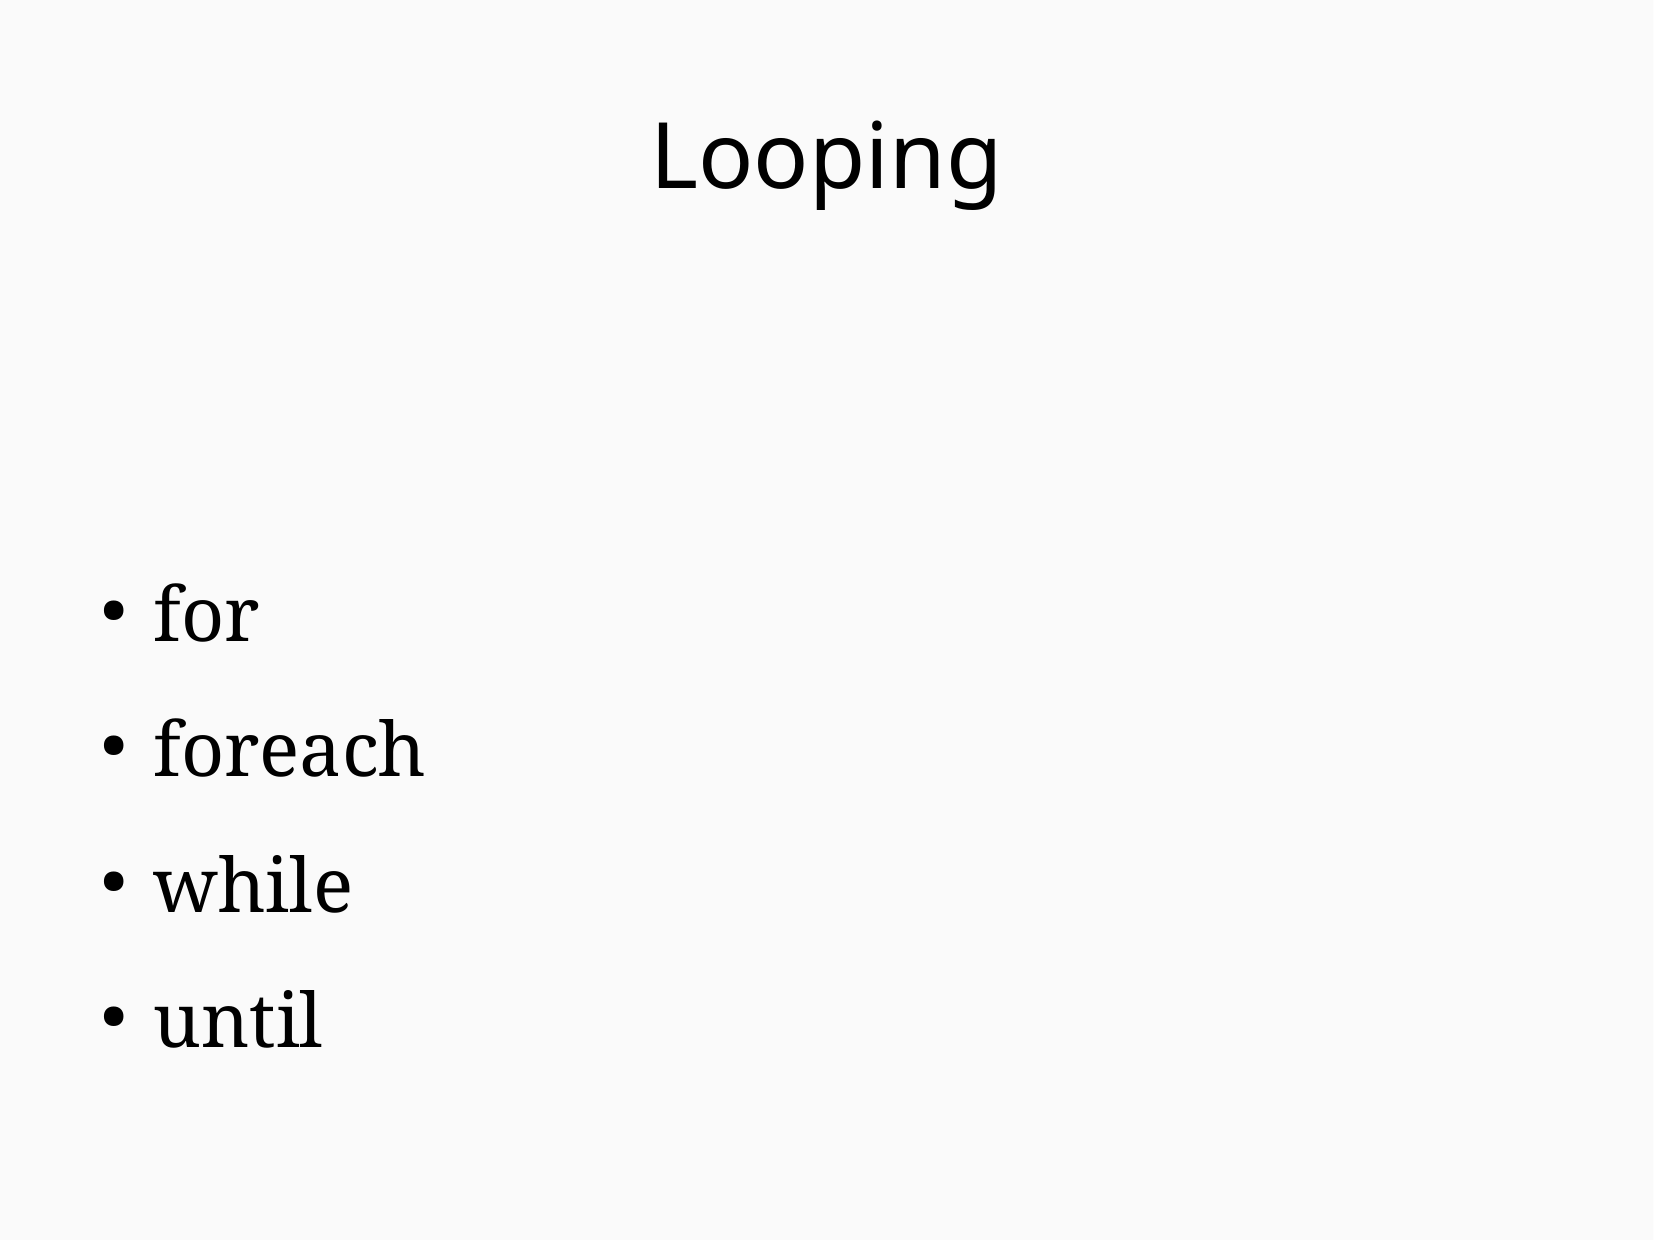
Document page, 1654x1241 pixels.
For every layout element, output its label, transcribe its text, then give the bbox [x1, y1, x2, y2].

title Looping [82, 49, 1571, 257]
list for foreach while until [82, 290, 1571, 1109]
